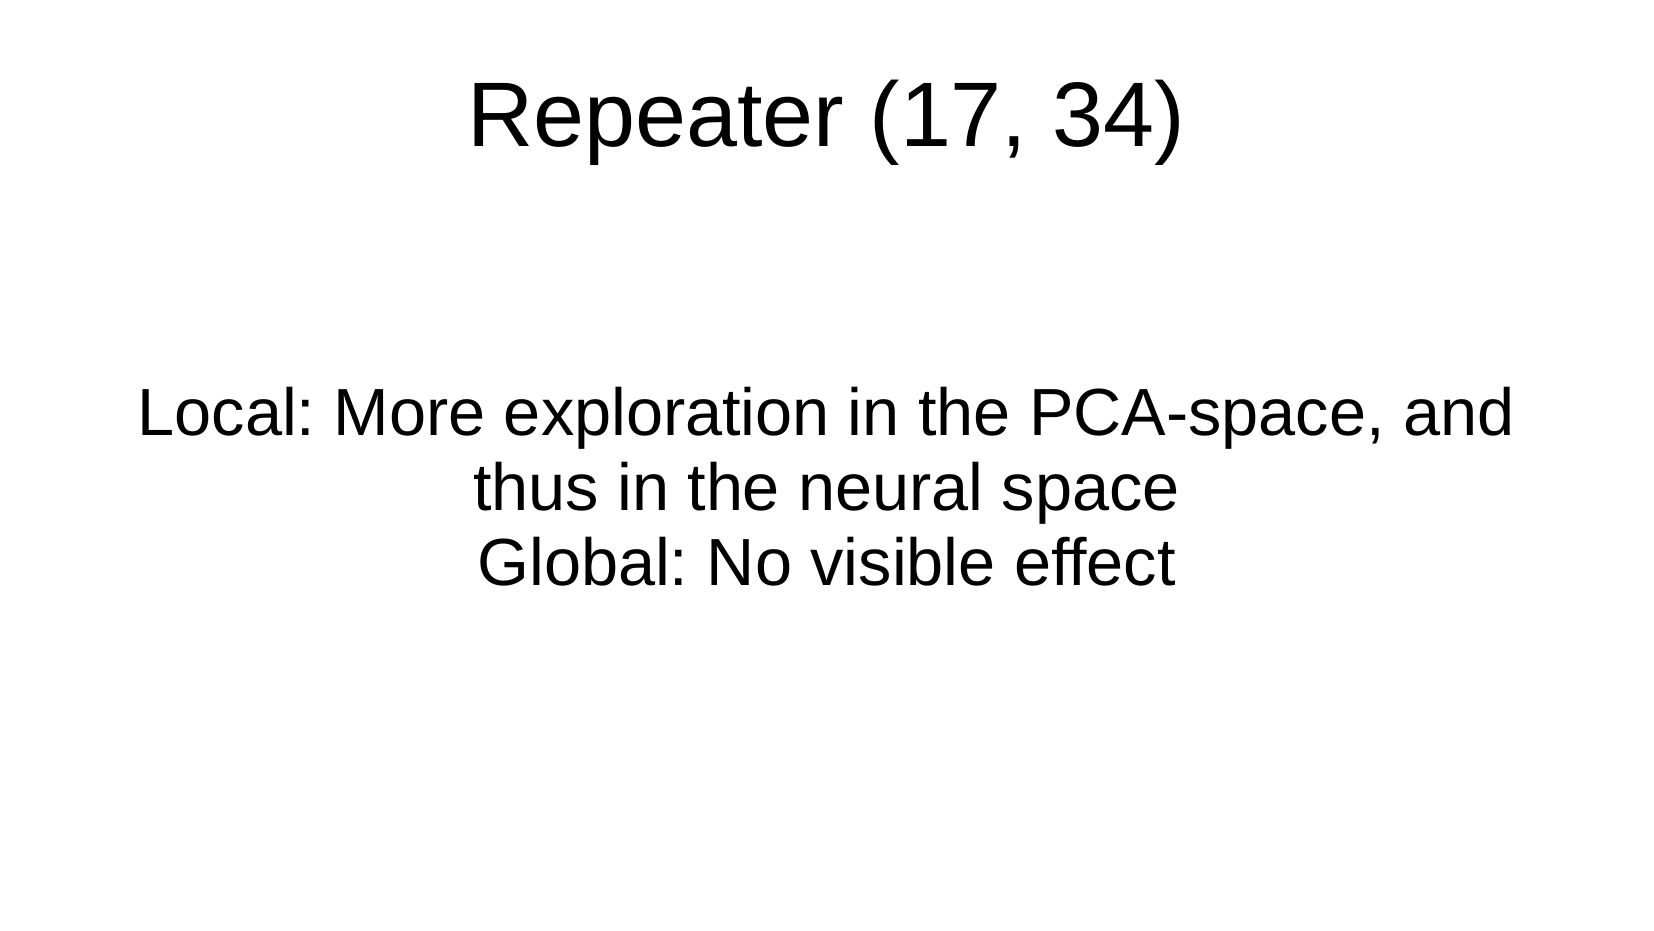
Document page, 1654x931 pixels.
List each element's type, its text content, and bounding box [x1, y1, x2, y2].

title Repeater (17, 34) [82, 37, 1571, 193]
subtitle Local: More exploration in the PCA-space, and thus in the neural space Global: No visible effect [82, 217, 1571, 758]
